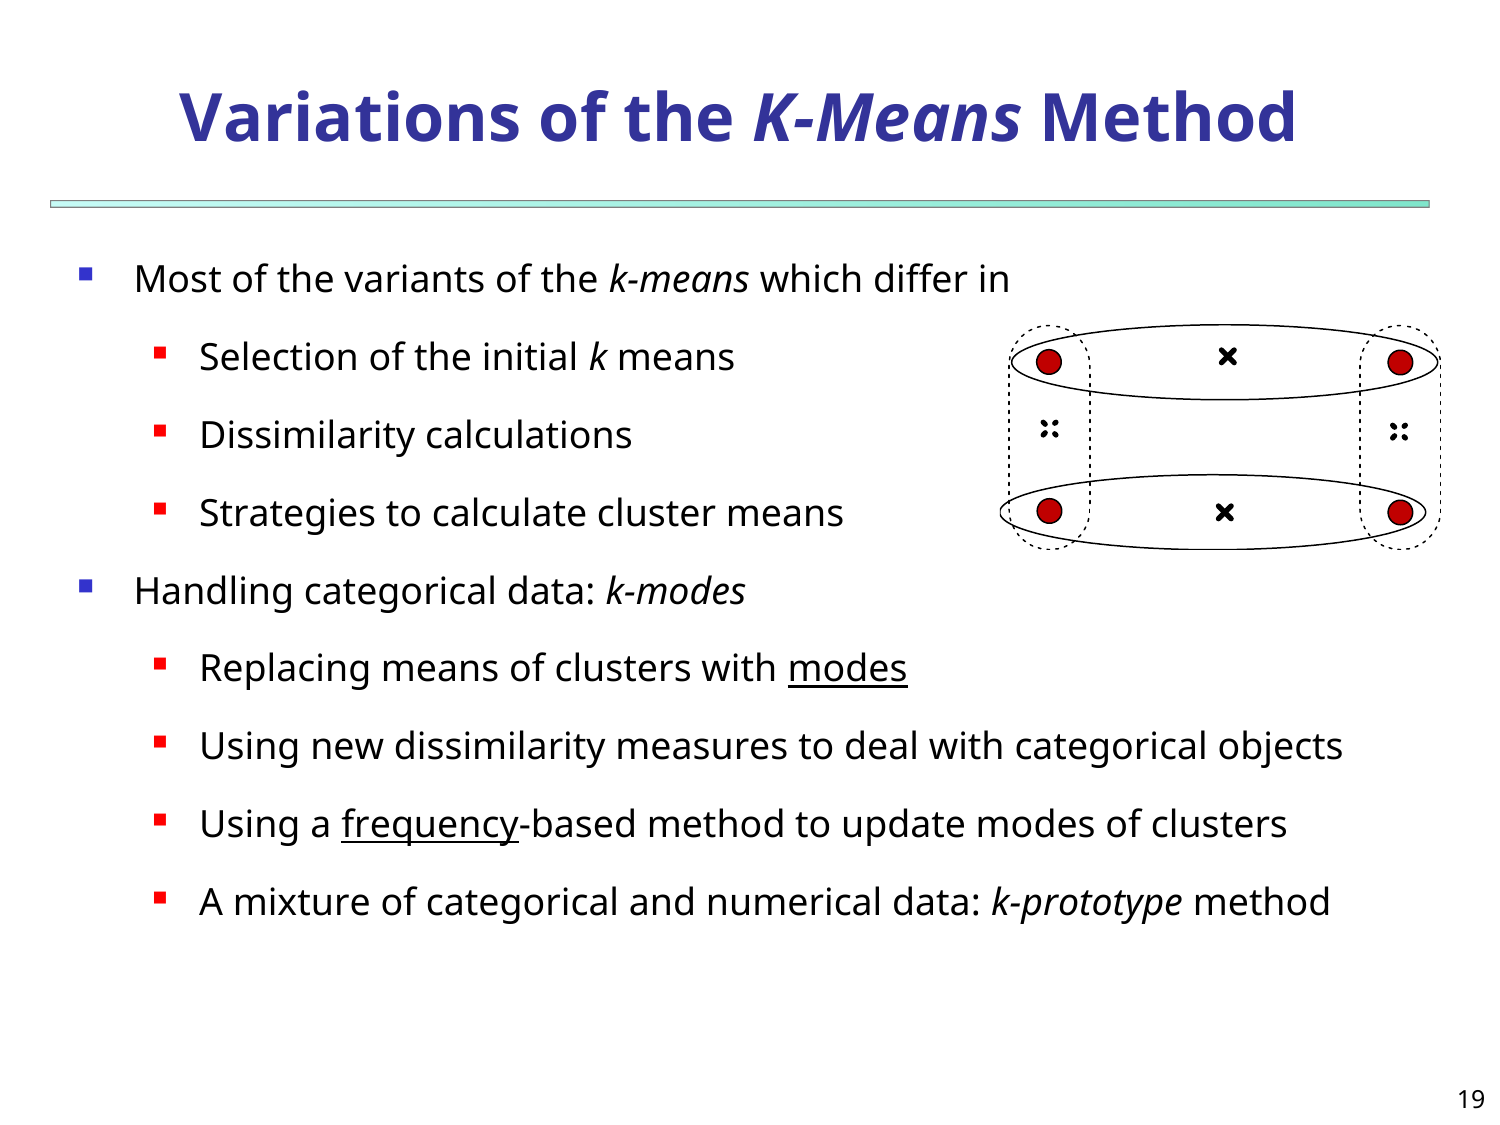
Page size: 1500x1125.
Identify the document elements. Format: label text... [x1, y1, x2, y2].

text_box [999, 324, 1441, 551]
list Most of the variants of the k-means which differ in Selection of the initial k means Dissimilarity calculations Strategies to calculate cluster means Handling categorical data: k-modes Replacing means of clusters with modes Using new dissimilarity measures to deal with categorical objects Using a frequency-based method to update modes of clusters A mixture of categorical and numerical data: k-prototype method [62, 224, 1450, 1063]
text_box 18 [1187, 1062, 1500, 1125]
title Variations of the K-Means Method [50, 62, 1429, 163]
